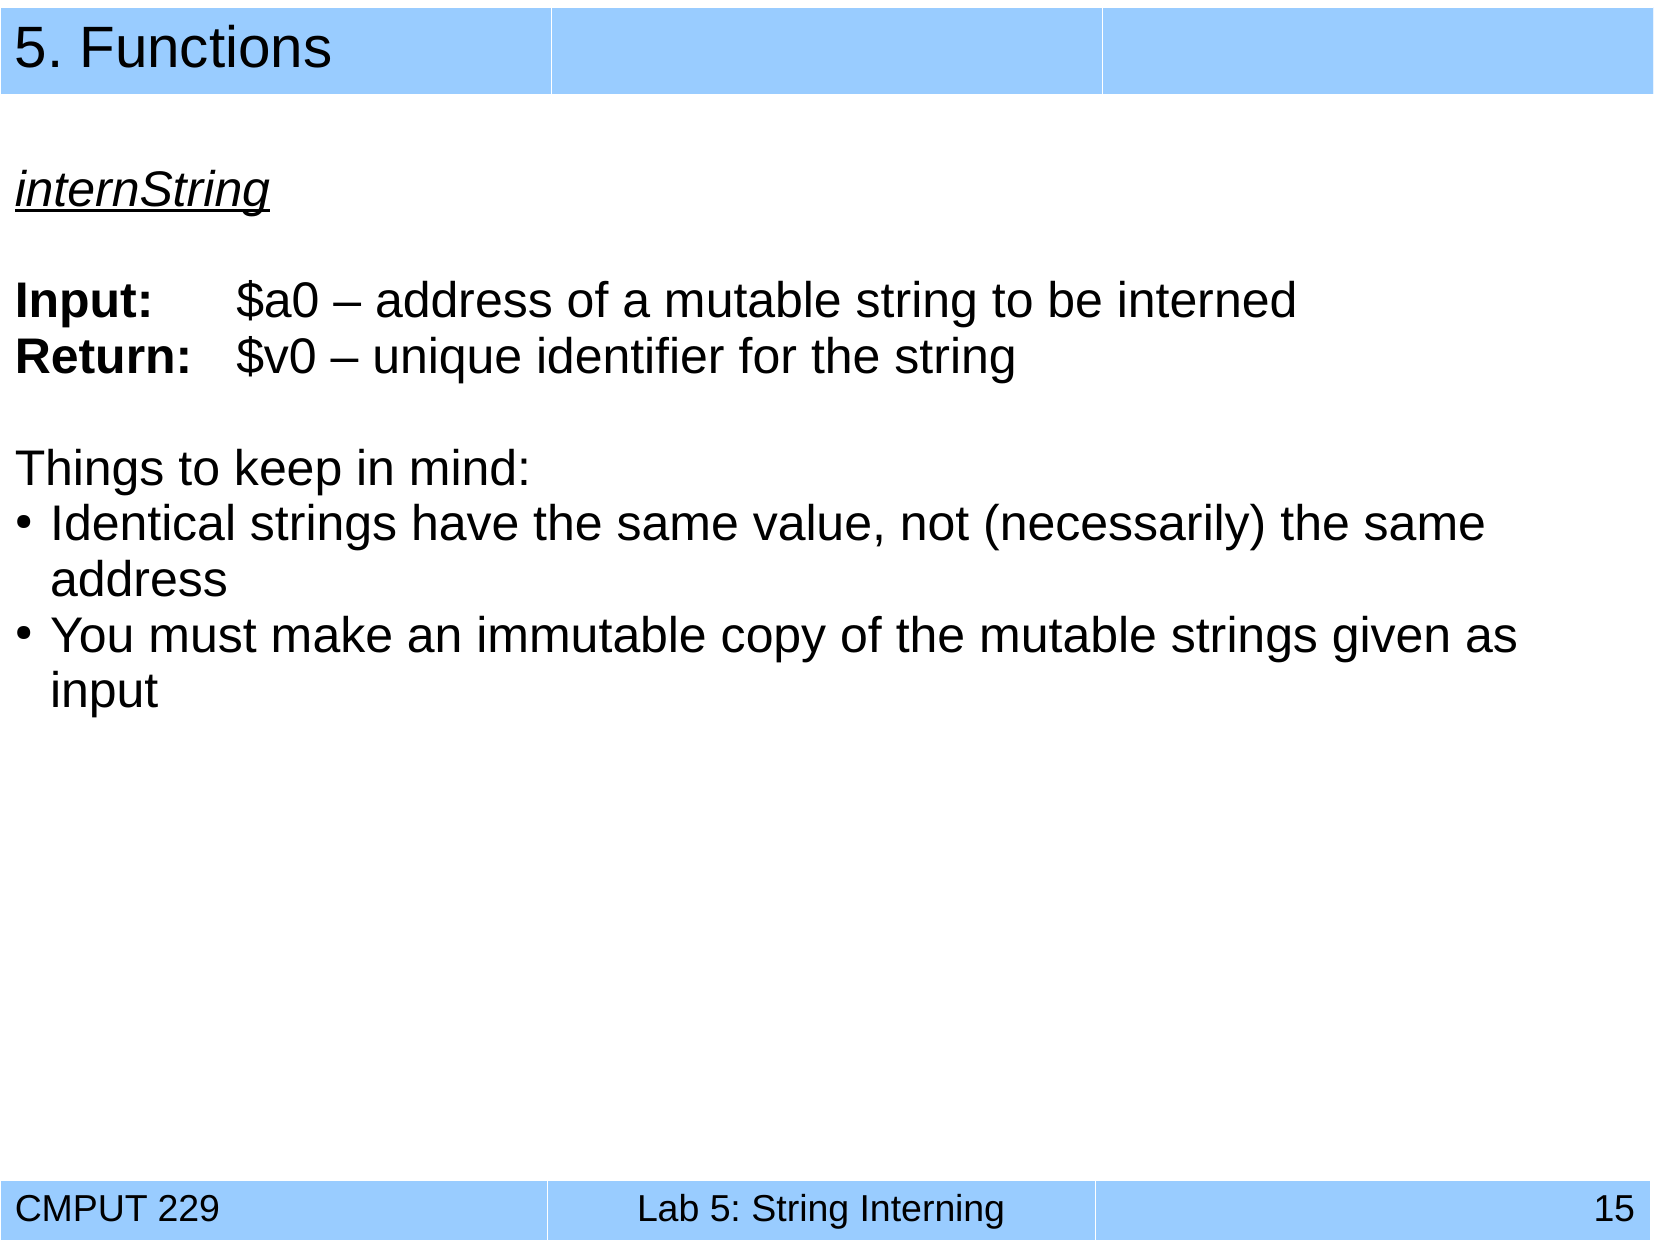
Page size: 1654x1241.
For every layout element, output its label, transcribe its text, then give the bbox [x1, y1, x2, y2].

table_header [552, 8, 1102, 94]
table_header Lab 5: String Interning [548, 1181, 1095, 1240]
table_header CMPUT 229 [1, 1181, 547, 1240]
text_box internString Input: $a0 – address of a mutable string to be interned Return: $v0 – unique identifier for the string Things to keep in mind: Identical strings have the same value, not (necessarily) the same address You must make an immutable copy of the mutable strings given as input [0, 153, 1654, 1134]
table_header 5. Functions [1, 8, 551, 94]
table_header <number> [1096, 1181, 1650, 1240]
table_header [1103, 8, 1653, 94]
